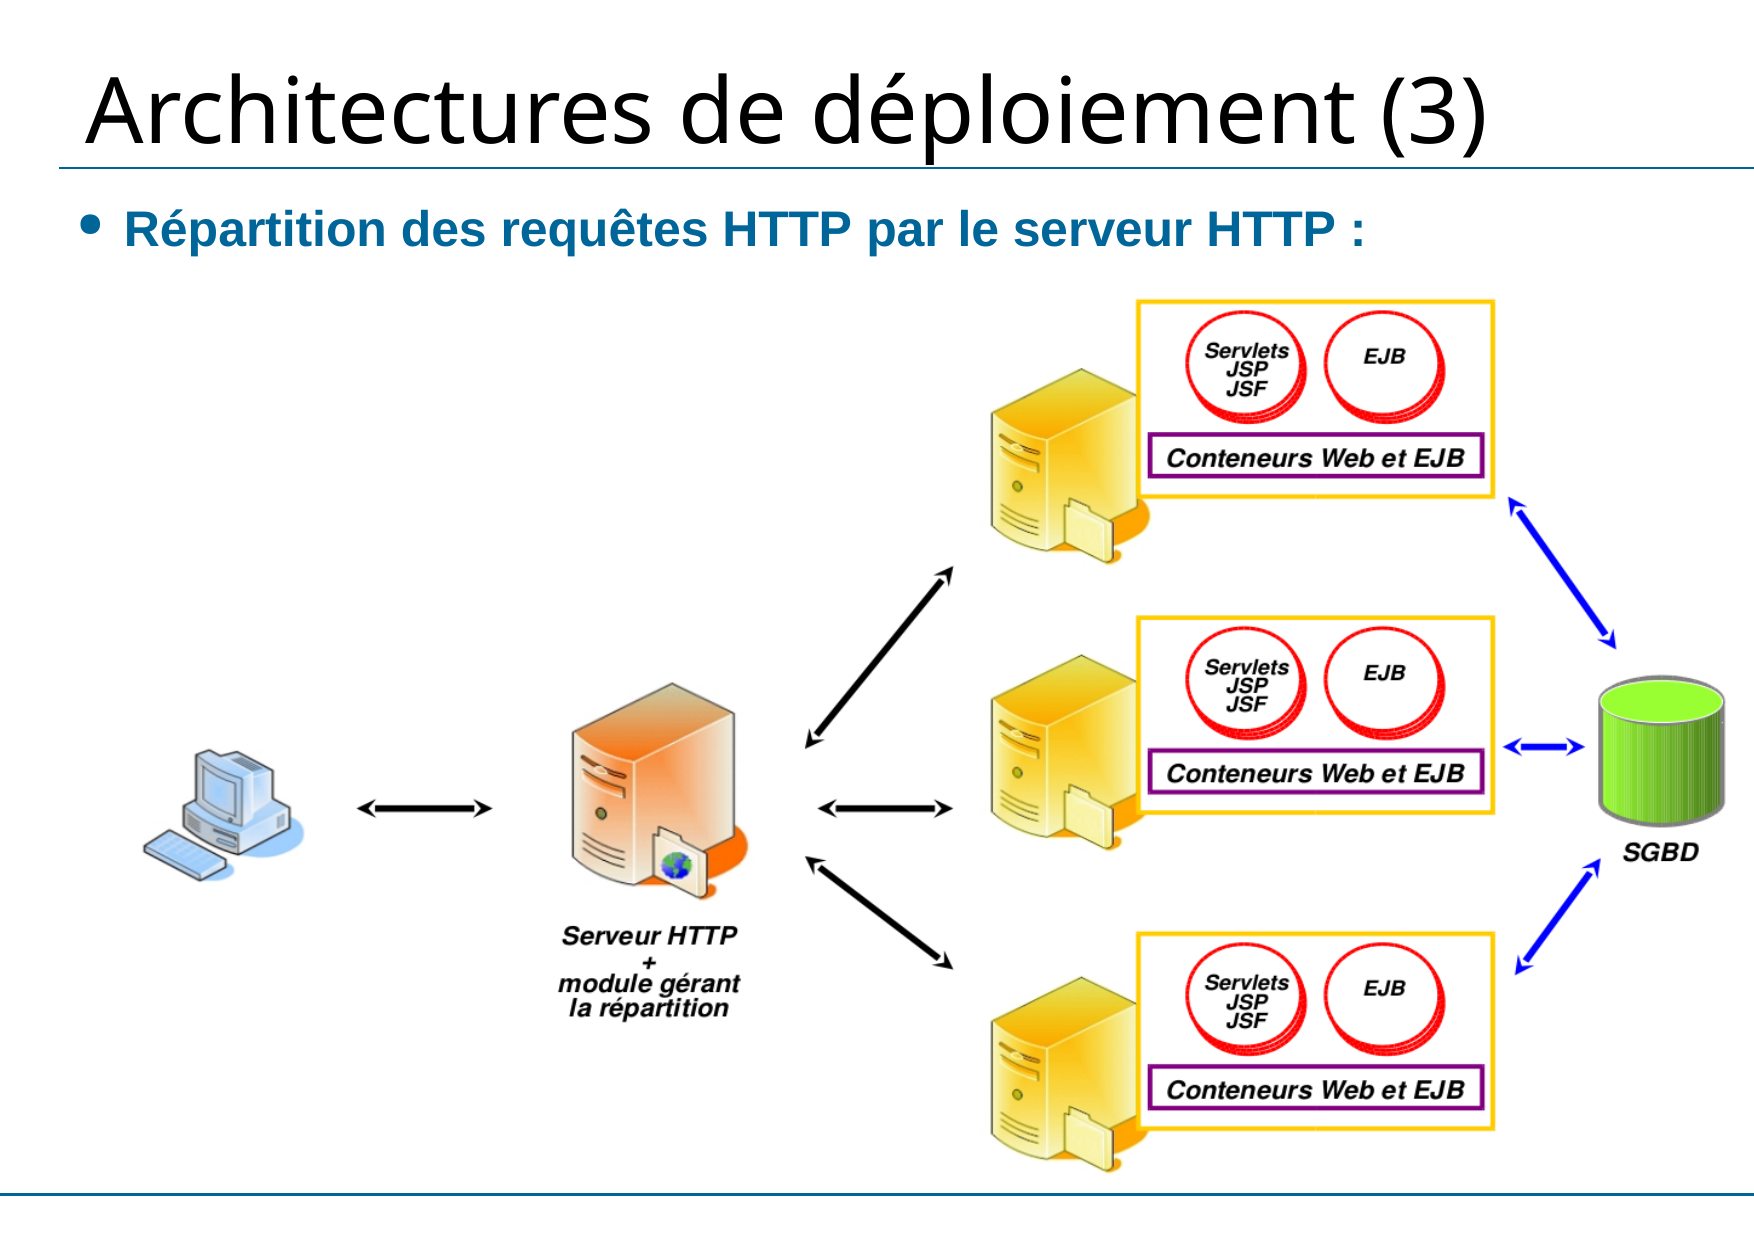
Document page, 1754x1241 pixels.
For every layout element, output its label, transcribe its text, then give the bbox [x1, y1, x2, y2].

title Architectures de déploiement (3) [85, 51, 1671, 178]
text_box Répartition des requêtes HTTP par le serveur HTTP : [74, 196, 1374, 259]
picture [47, 271, 1754, 1180]
